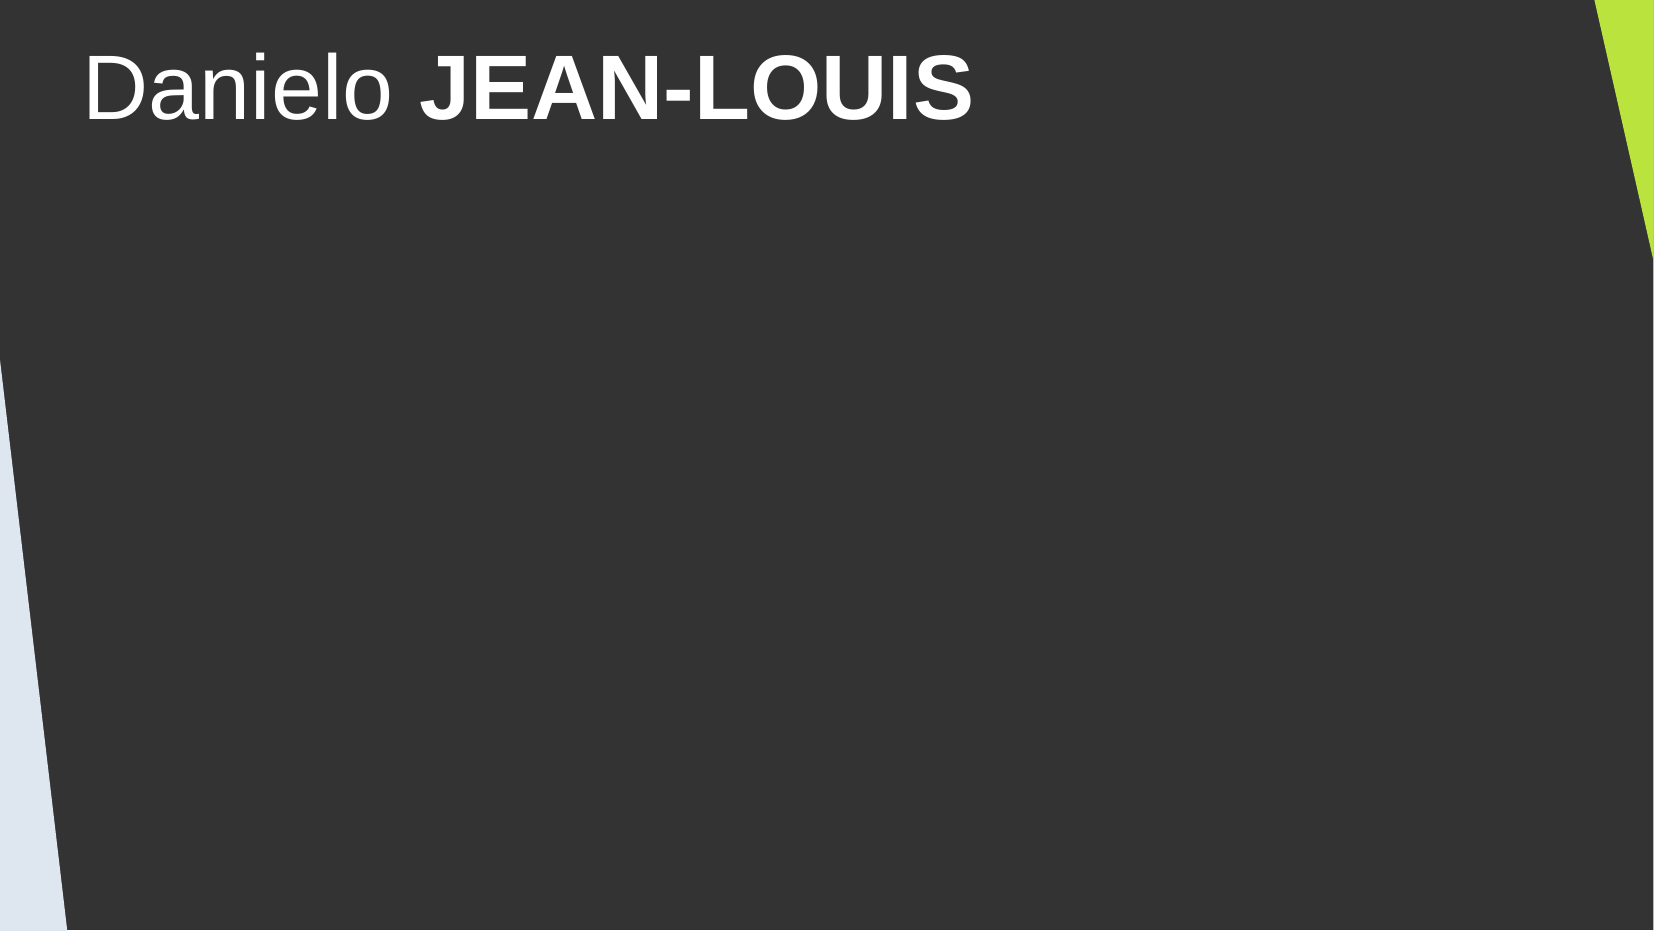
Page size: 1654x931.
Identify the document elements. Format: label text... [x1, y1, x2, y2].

text_box [1594, 0, 1654, 263]
text_box [0, 359, 68, 931]
text_box Danielo JEAN-LOUIS [82, 36, 1571, 758]
